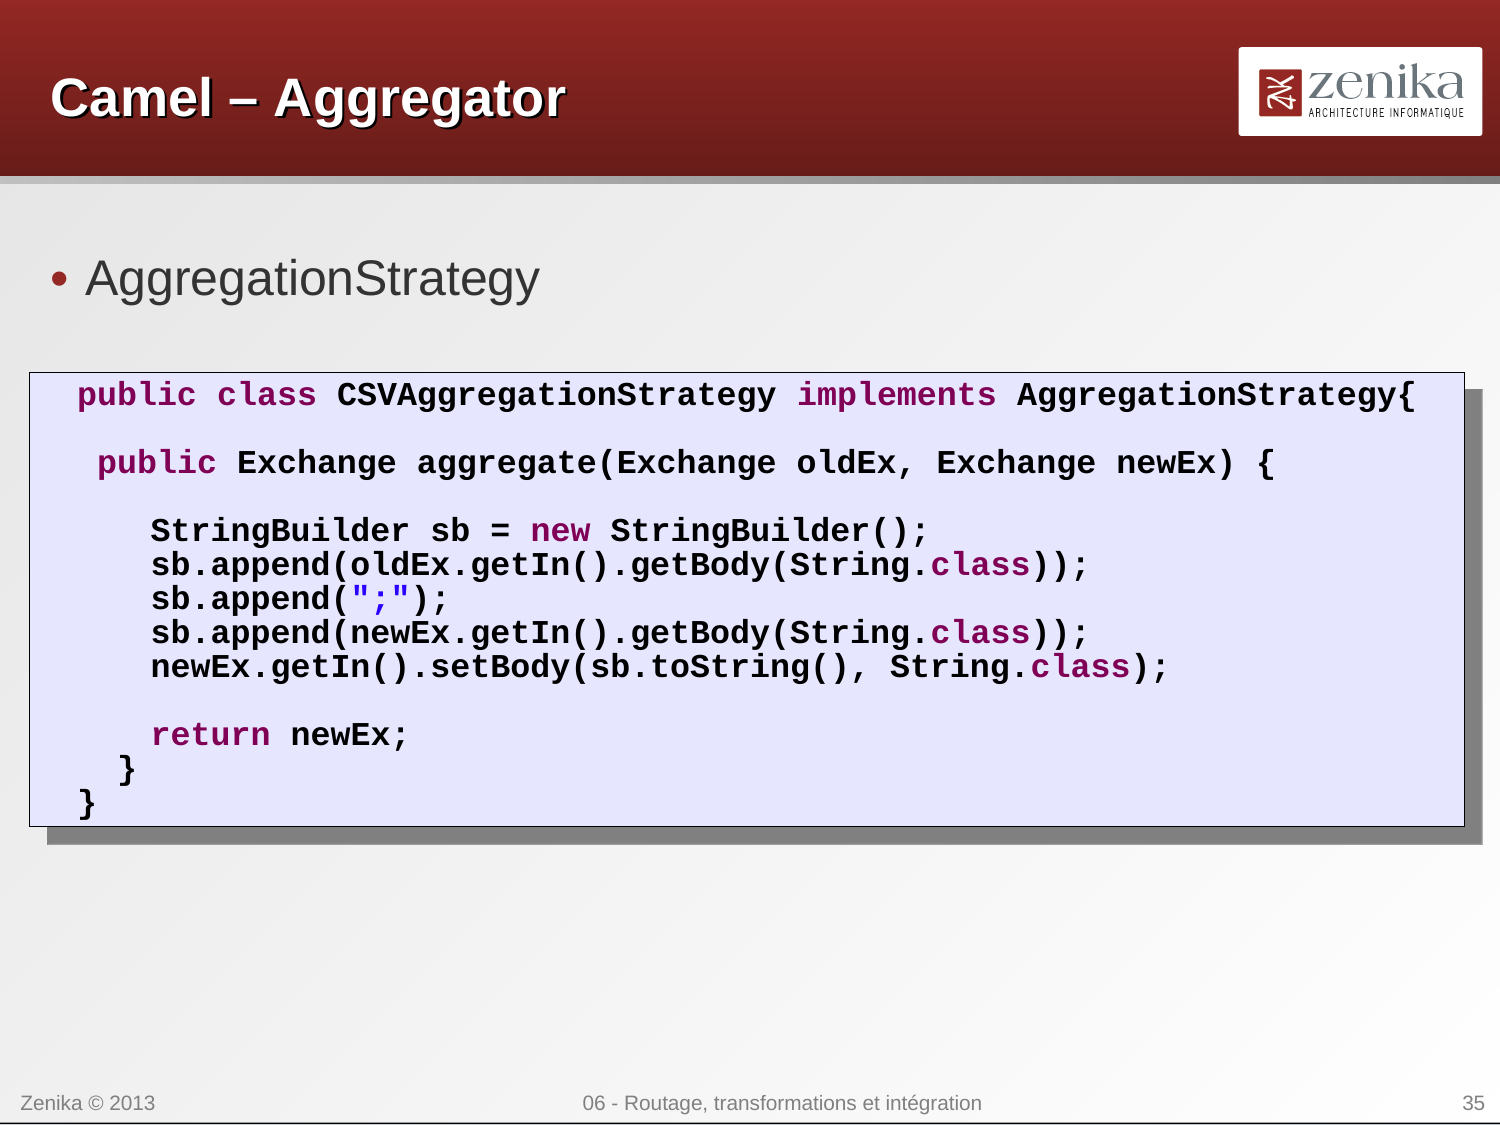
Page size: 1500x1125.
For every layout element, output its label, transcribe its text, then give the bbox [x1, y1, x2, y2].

title Camel – Aggregator [50, 22, 1206, 172]
text_box public class CSVAggregationStrategy implements AggregationStrategy{ public Exchange aggregate(Exchange oldEx, Exchange newEx) { StringBuilder sb = new StringBuilder(); sb.append(oldEx.getIn().getBody(String.class)); sb.append(";"); sb.append(newEx.getIn().getBody(String.class)); newEx.getIn().setBody(sb.toString(), String.class); return newEx; } } [29, 372, 1465, 827]
picture [1257, 58, 1464, 125]
list AggregationStrategy [50, 250, 1477, 1064]
